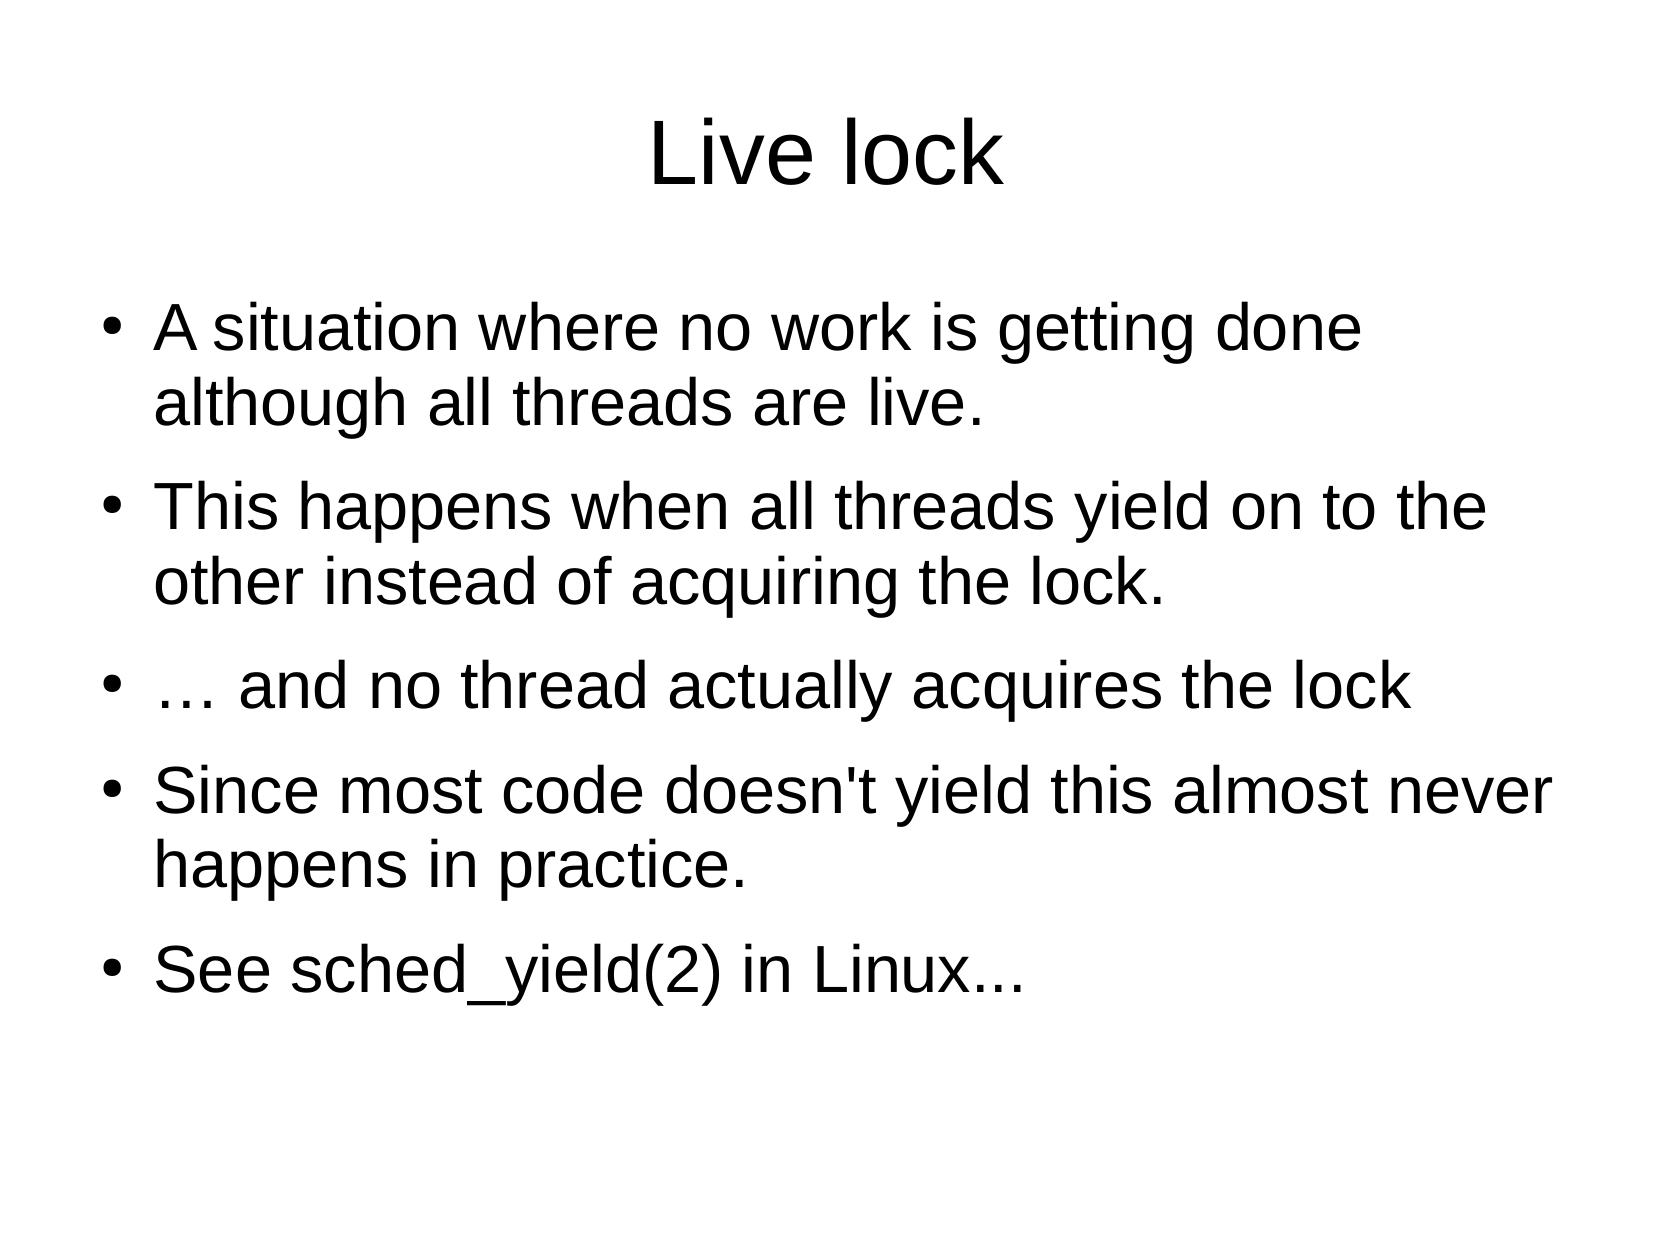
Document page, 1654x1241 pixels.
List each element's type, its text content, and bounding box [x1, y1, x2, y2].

title Live lock [82, 49, 1571, 257]
list A situation where no work is getting done although all threads are live. This happens when all threads yield on to the other instead of acquiring the lock. … and no thread actually acquires the lock Since most code doesn't yield this almost never happens in practice. See sched_yield(2) in Linux... [82, 290, 1571, 1109]
